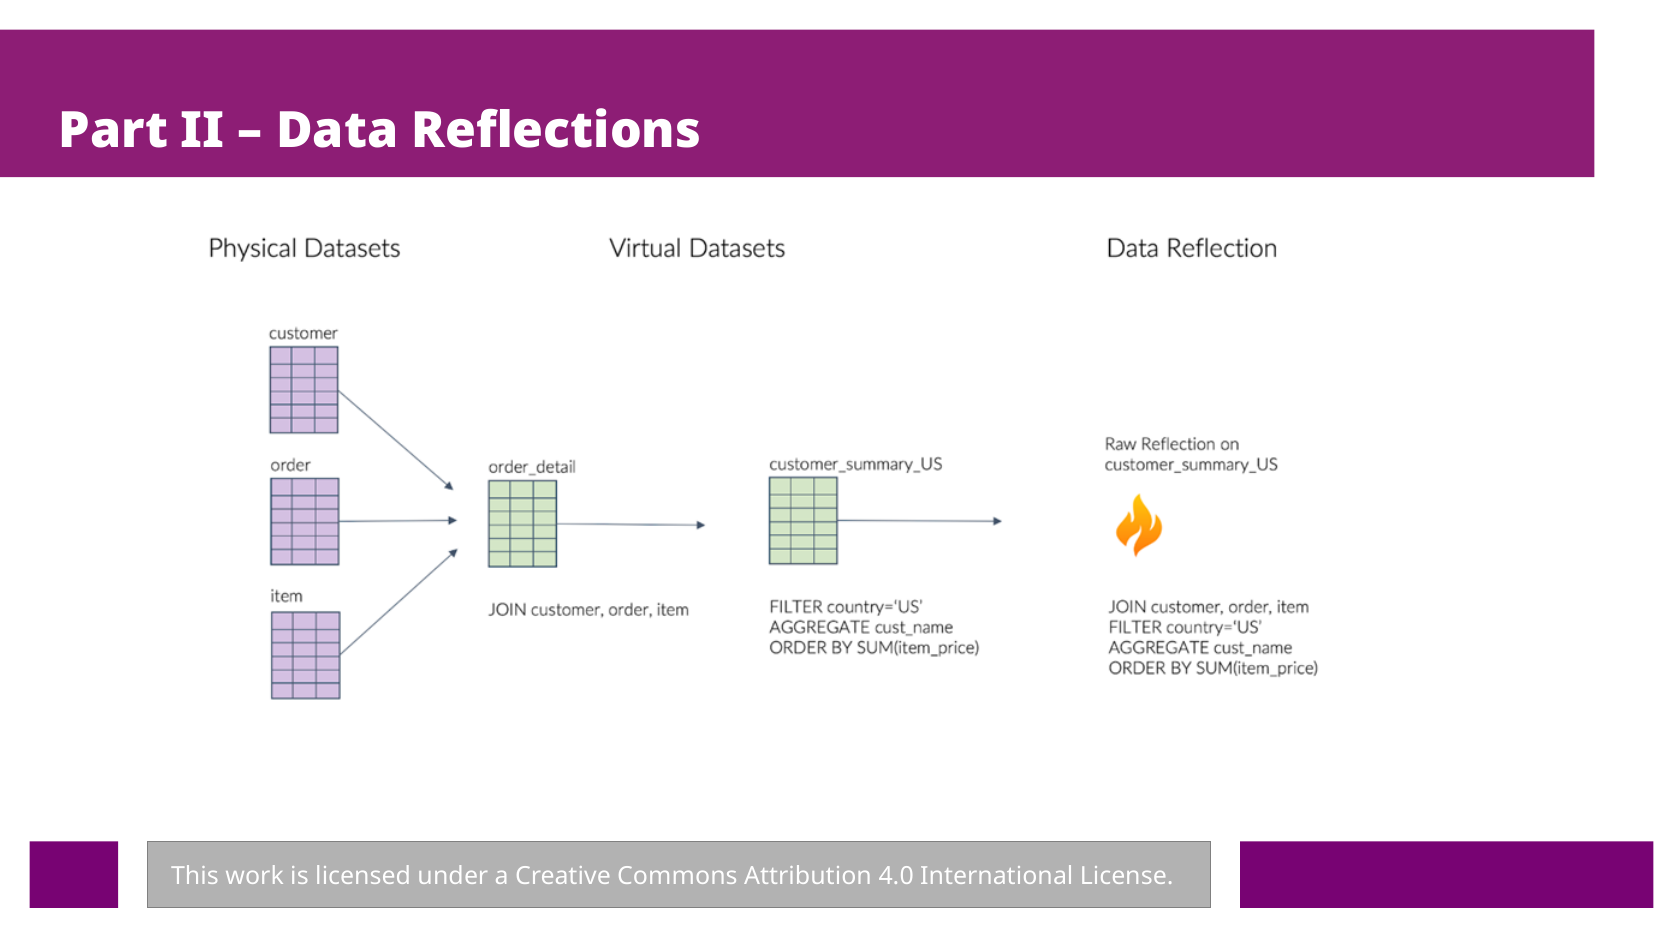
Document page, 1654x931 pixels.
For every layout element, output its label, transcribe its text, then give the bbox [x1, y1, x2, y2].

picture [187, 214, 1418, 784]
title Part II – Data Reflections [59, 44, 1595, 163]
